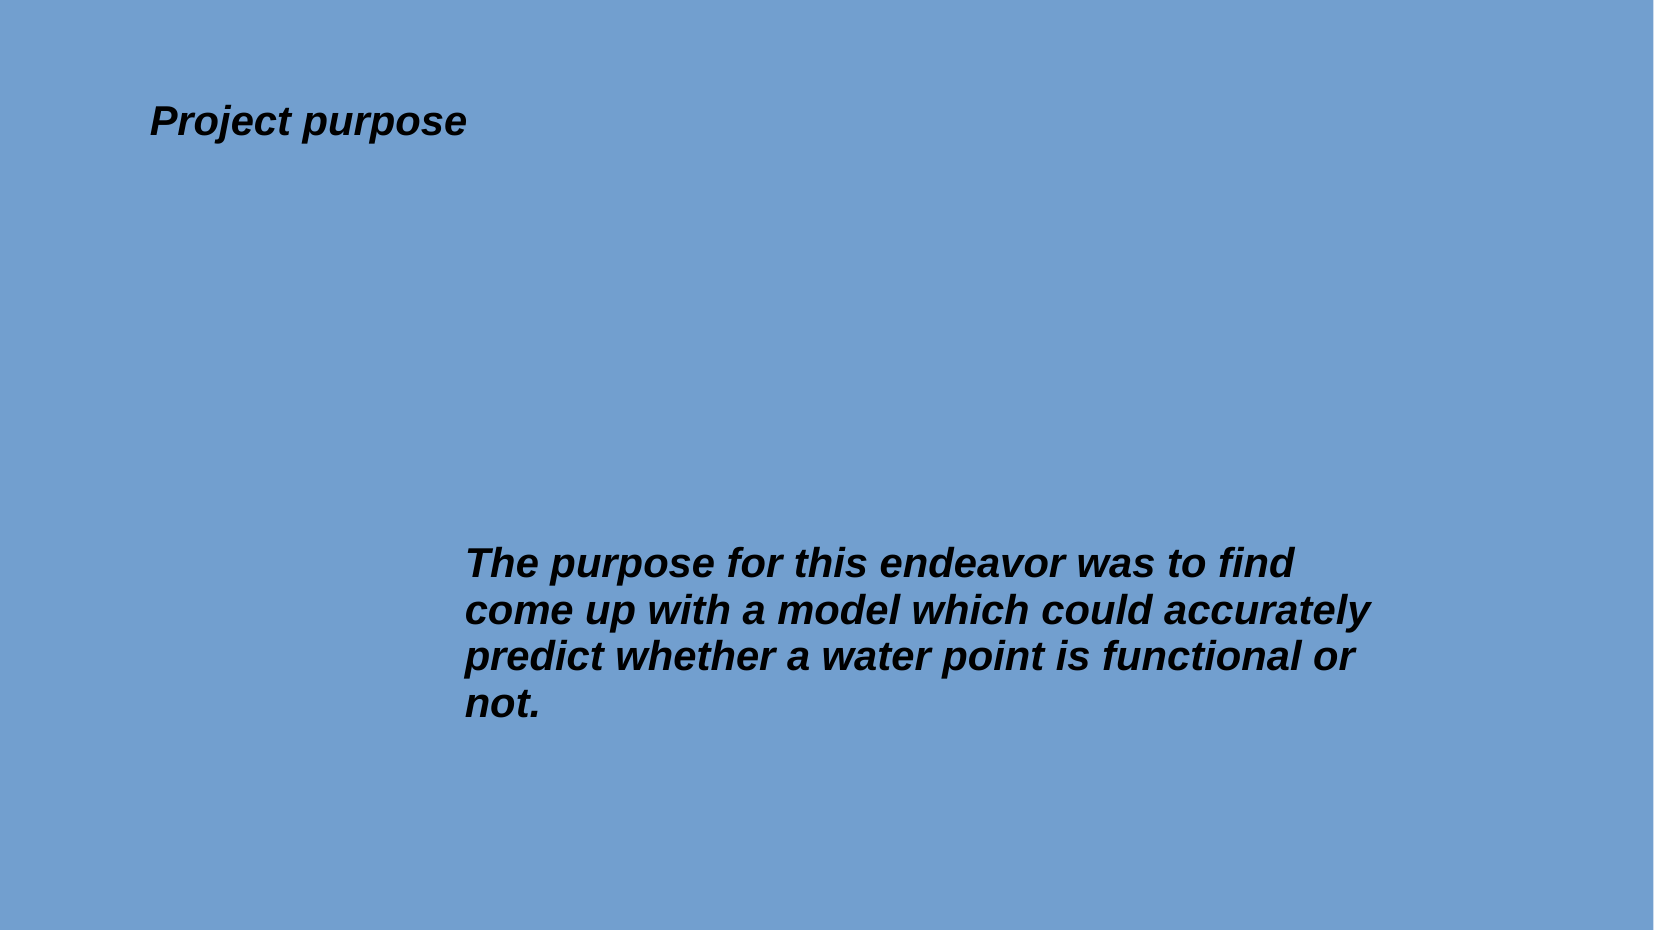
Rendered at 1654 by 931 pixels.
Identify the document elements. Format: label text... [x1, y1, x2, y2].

text_box The purpose for this endeavor was to find come up with a model which could accurately predict whether a water point is functional or not. [450, 532, 1426, 781]
text_box Project purpose [135, 90, 571, 166]
